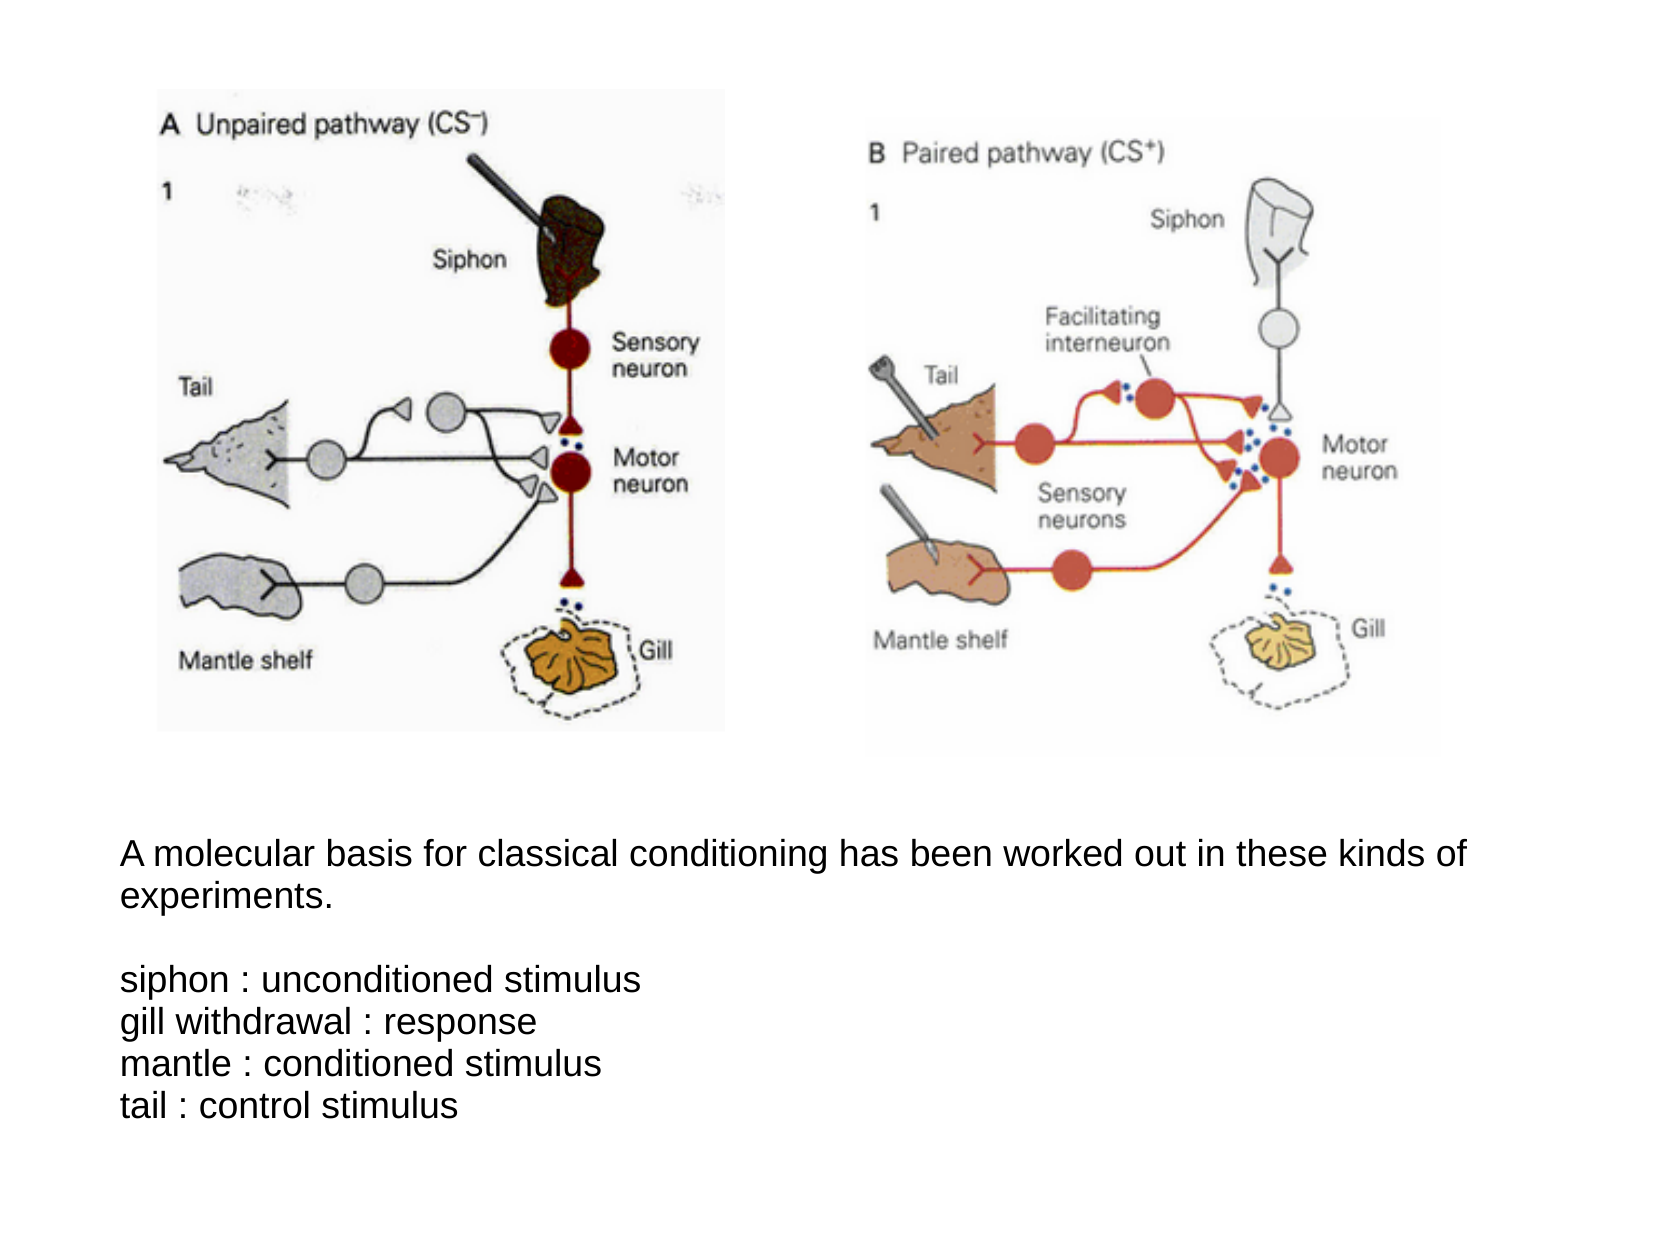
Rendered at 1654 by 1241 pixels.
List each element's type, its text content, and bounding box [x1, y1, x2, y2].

text_box A molecular basis for classical conditioning has been worked out in these kinds of experiments. siphon : unconditioned stimulus gill withdrawal : response mantle : conditioned stimulus tail : control stimulus [105, 825, 1561, 1134]
picture [121, 89, 725, 775]
picture [829, 99, 1441, 757]
